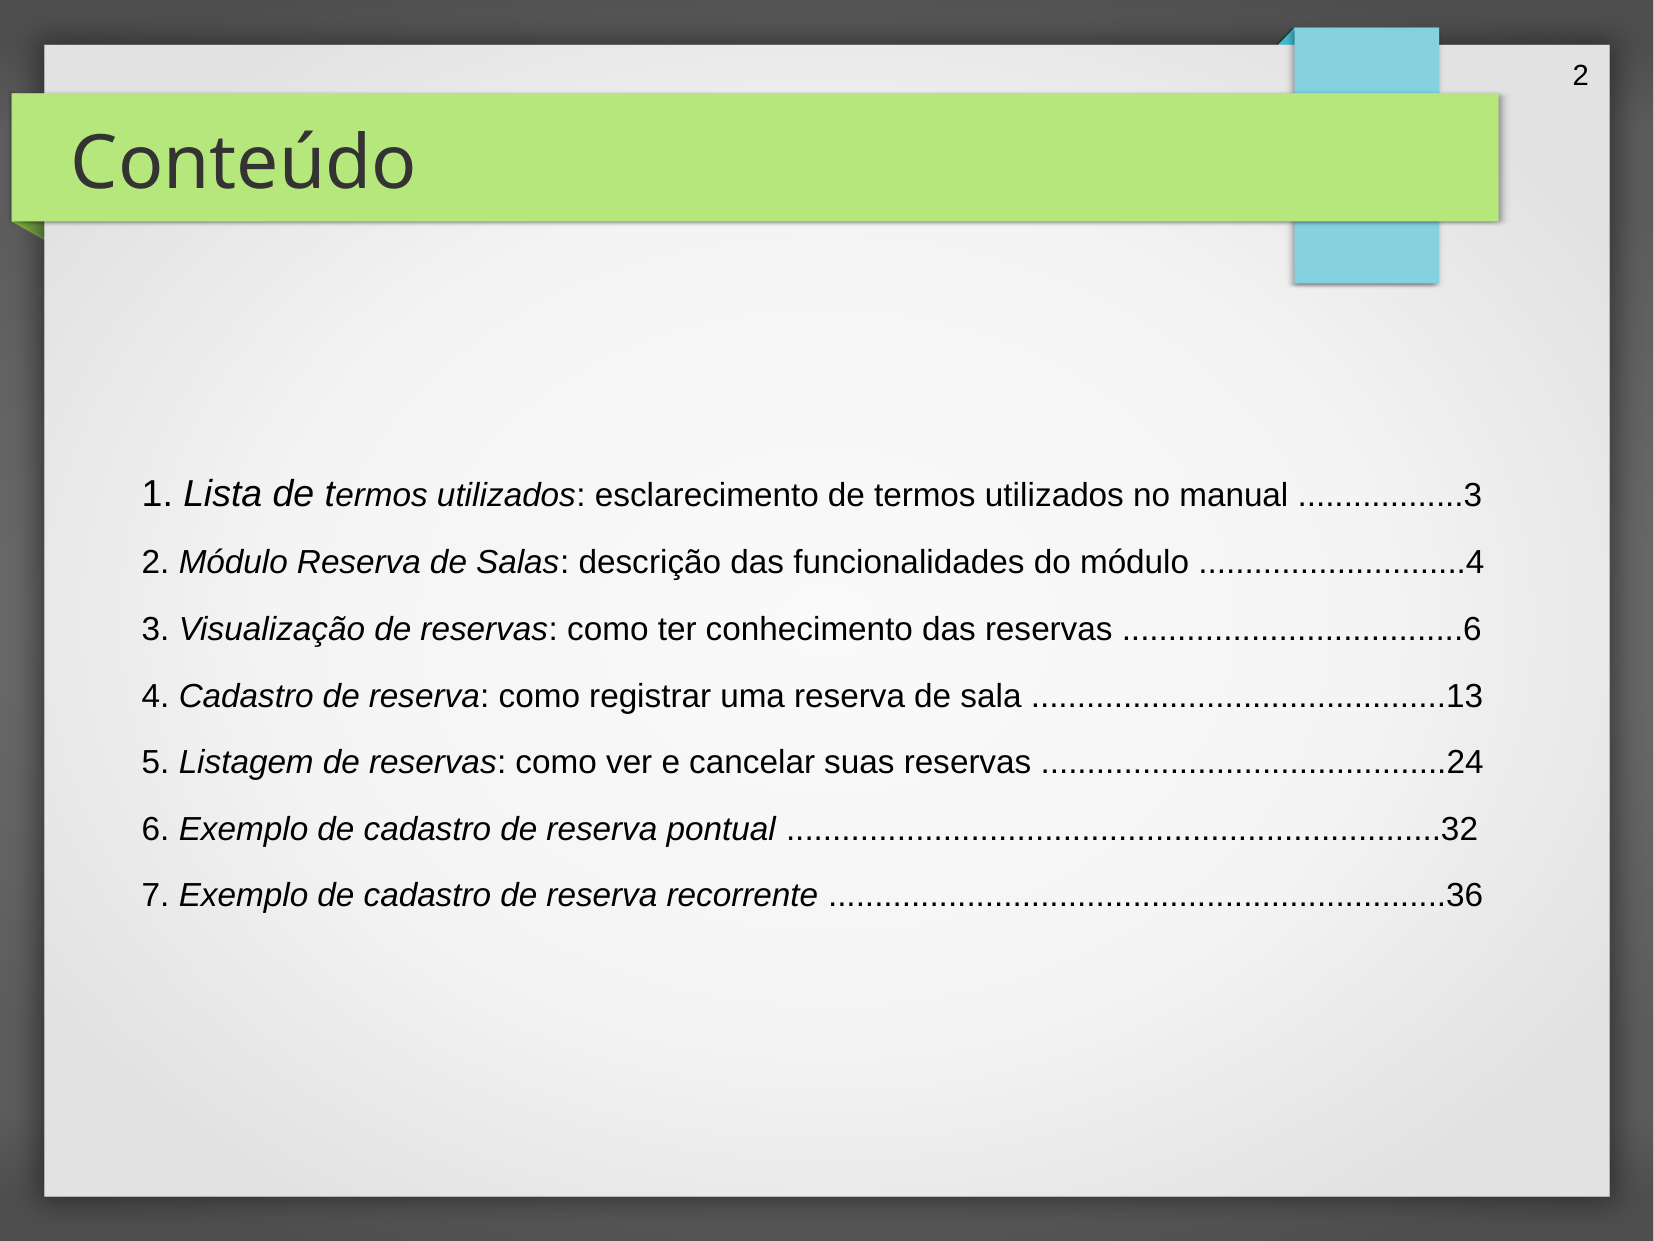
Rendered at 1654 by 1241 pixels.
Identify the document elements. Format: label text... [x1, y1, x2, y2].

picture [0, 0, 1654, 1241]
list Lista de termos utilizados: esclarecimento de termos utilizados no manual ..................3 Módulo Reserva de Salas: descrição das funcionalidades do módulo .............................4 Visualização de reservas: como ter conhecimento das reservas .....................................6 Cadastro de reserva: como registrar uma reserva de sala .............................................13 Listagem de reservas: como ver e cancelar suas reservas ............................................24 Exemplo de cadastro de reserva pontual .......................................................................32 Exemplo de cadastro de reserva recorrente ...................................................................36 [141, 472, 1489, 981]
title Conteúdo [70, 106, 1229, 213]
